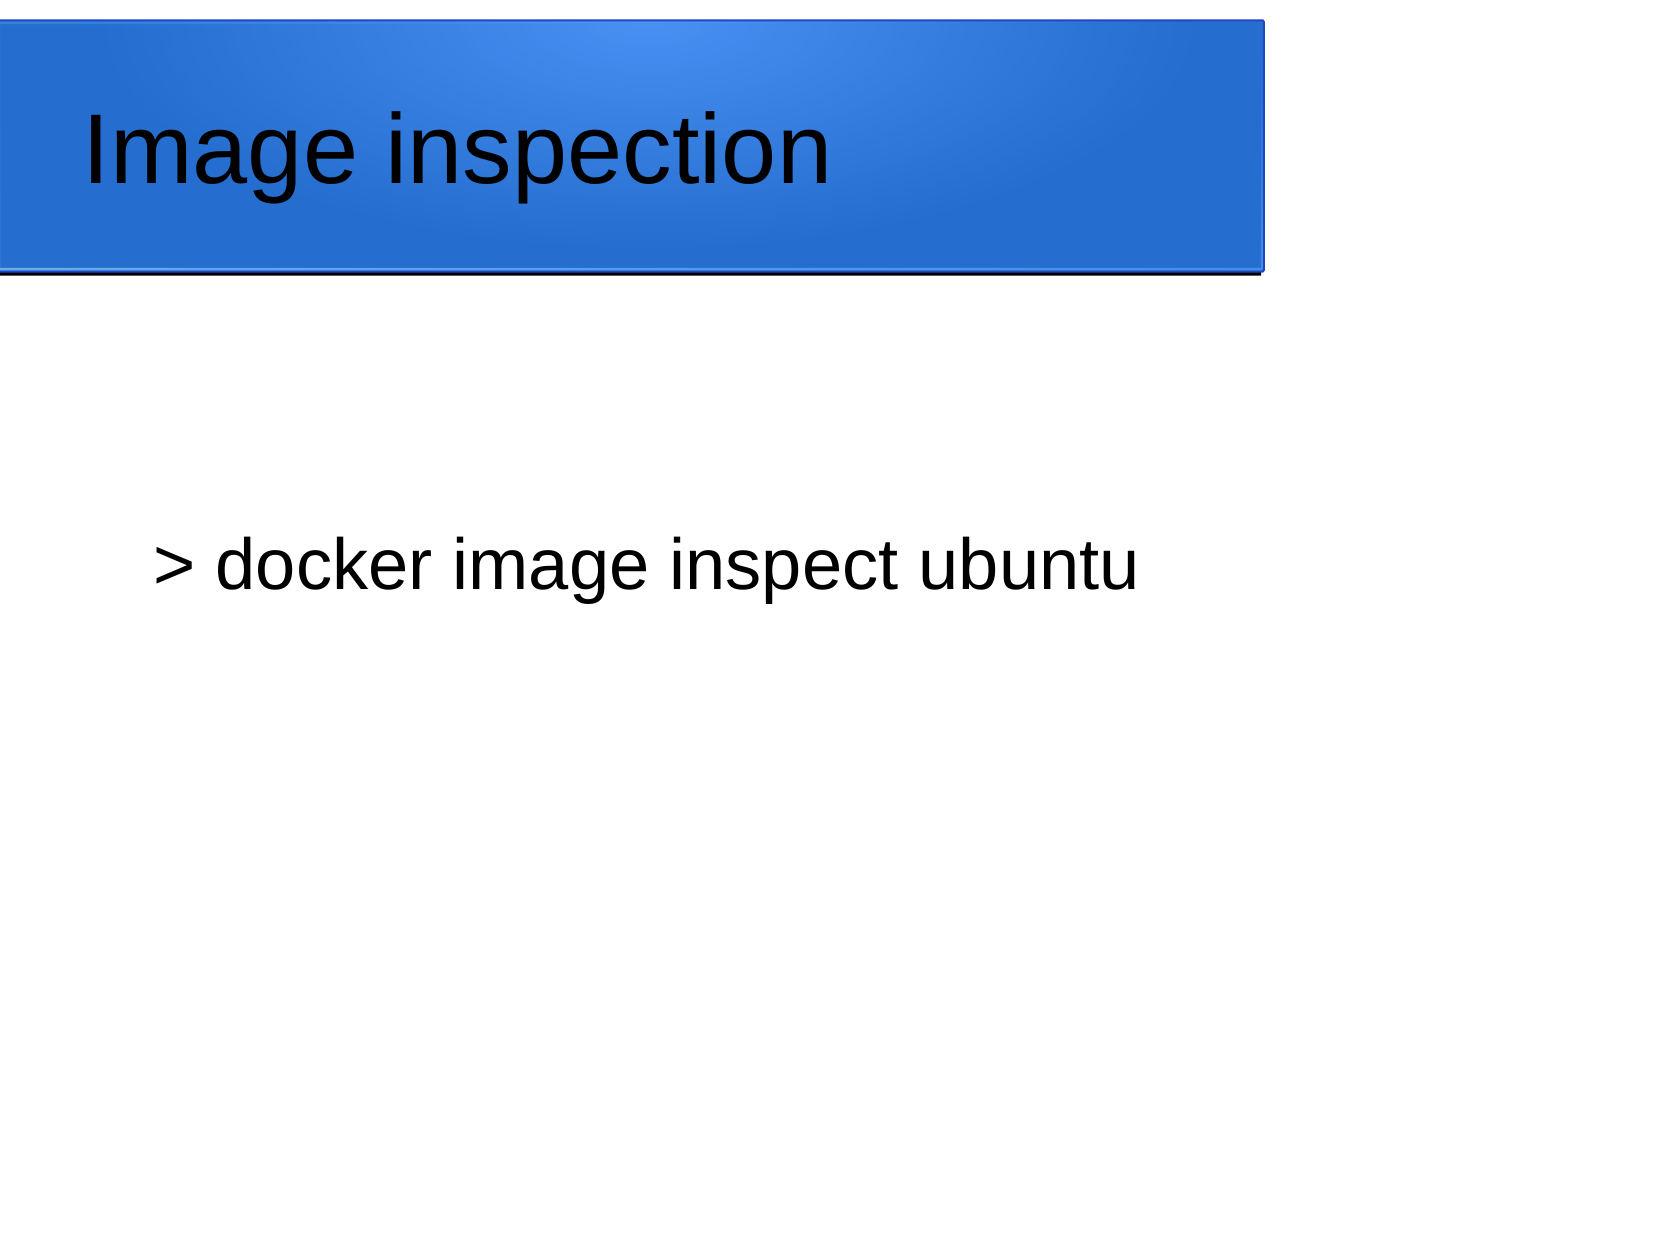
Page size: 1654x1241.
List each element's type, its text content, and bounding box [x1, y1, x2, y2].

list > docker image inspect ubuntu [82, 299, 1571, 1019]
title Image inspection [82, 47, 1235, 252]
